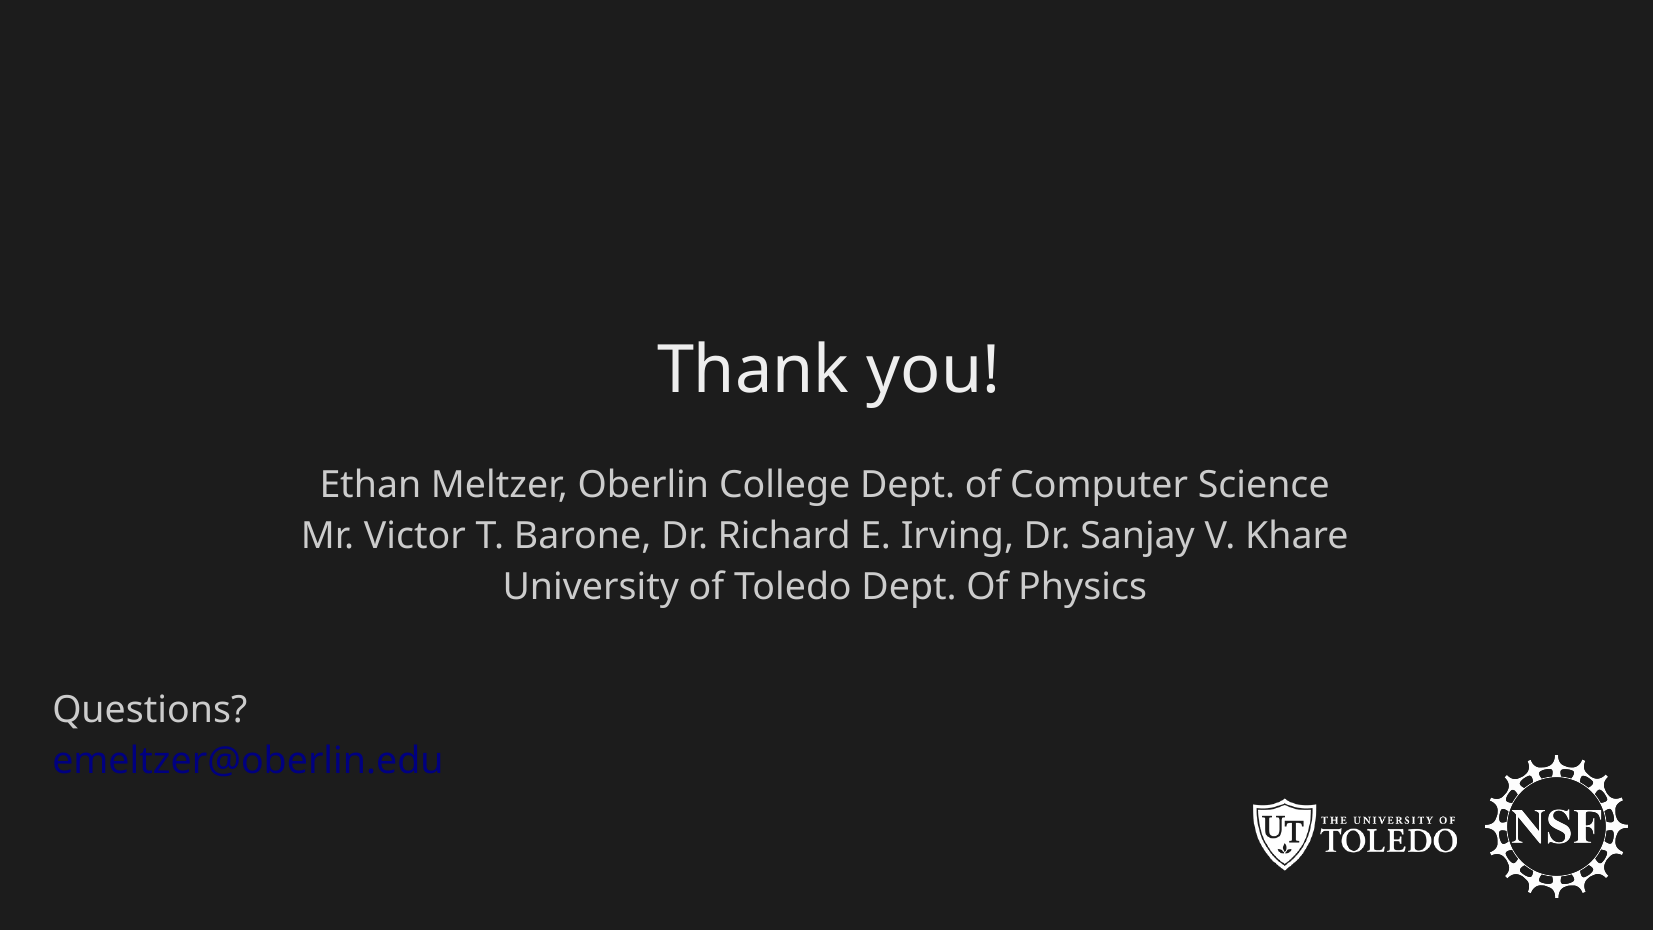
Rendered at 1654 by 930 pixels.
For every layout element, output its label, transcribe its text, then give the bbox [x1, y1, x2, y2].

text_box Questions? emeltzer@oberlin.edu [37, 674, 900, 792]
picture [1237, 753, 1653, 900]
subtitle Thank you! [645, 321, 1013, 413]
text_box Ethan Meltzer, Oberlin College Dept. of Computer Science Mr. Victor T. Barone, Dr. Richard E. Irving, Dr. Sanjay V. Khare University of Toledo Dept. Of Physics [112, 449, 1538, 618]
